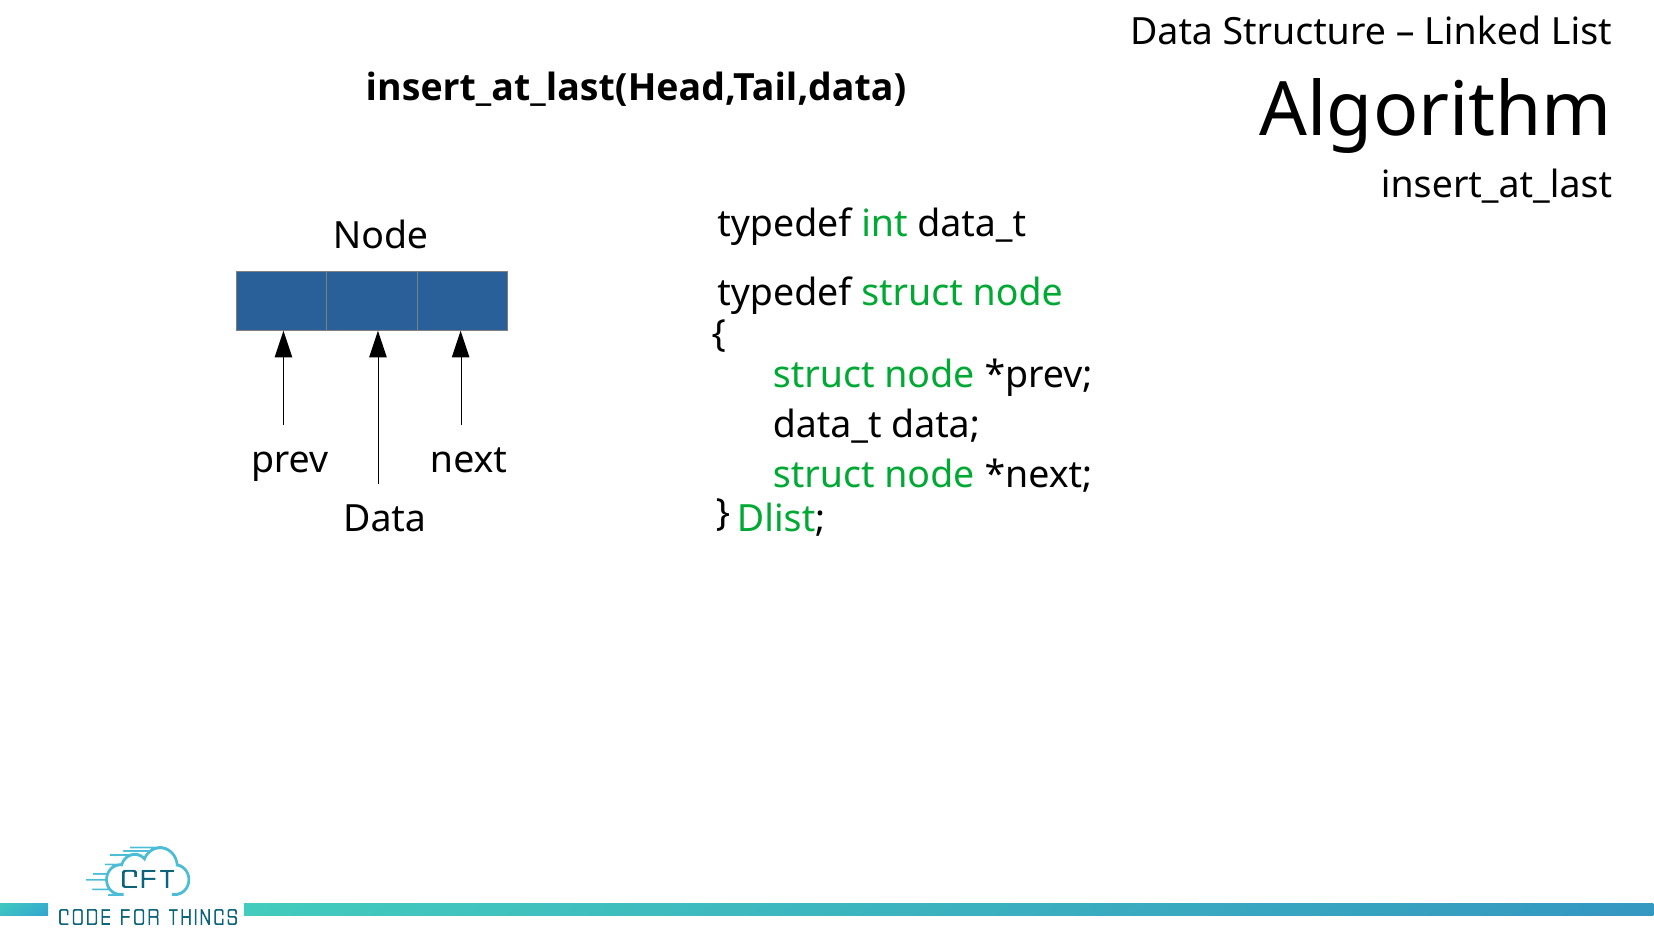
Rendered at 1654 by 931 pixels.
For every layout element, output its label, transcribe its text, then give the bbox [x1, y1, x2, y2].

text_box Node [318, 200, 446, 267]
text_box next [415, 424, 529, 491]
text_box } [701, 478, 728, 545]
text_box Data [328, 484, 448, 551]
text_box prev [236, 425, 350, 492]
text_box typedef struct node [673, 257, 1189, 324]
picture [59, 846, 237, 925]
text_box struct node *prev; [728, 340, 1315, 407]
text_box Dlist; [722, 484, 862, 587]
text_box [236, 271, 508, 331]
text_box typedef int data_t [673, 188, 1123, 257]
text_box insert_at_last(Head,Tail,data) [350, 53, 1063, 171]
title Data Structure – Linked List Algorithm insert_at_last [1093, 0, 1613, 216]
text_box data_t data; [728, 389, 1148, 439]
text_box { [687, 324, 785, 366]
text_box struct node *next; [728, 439, 1371, 506]
